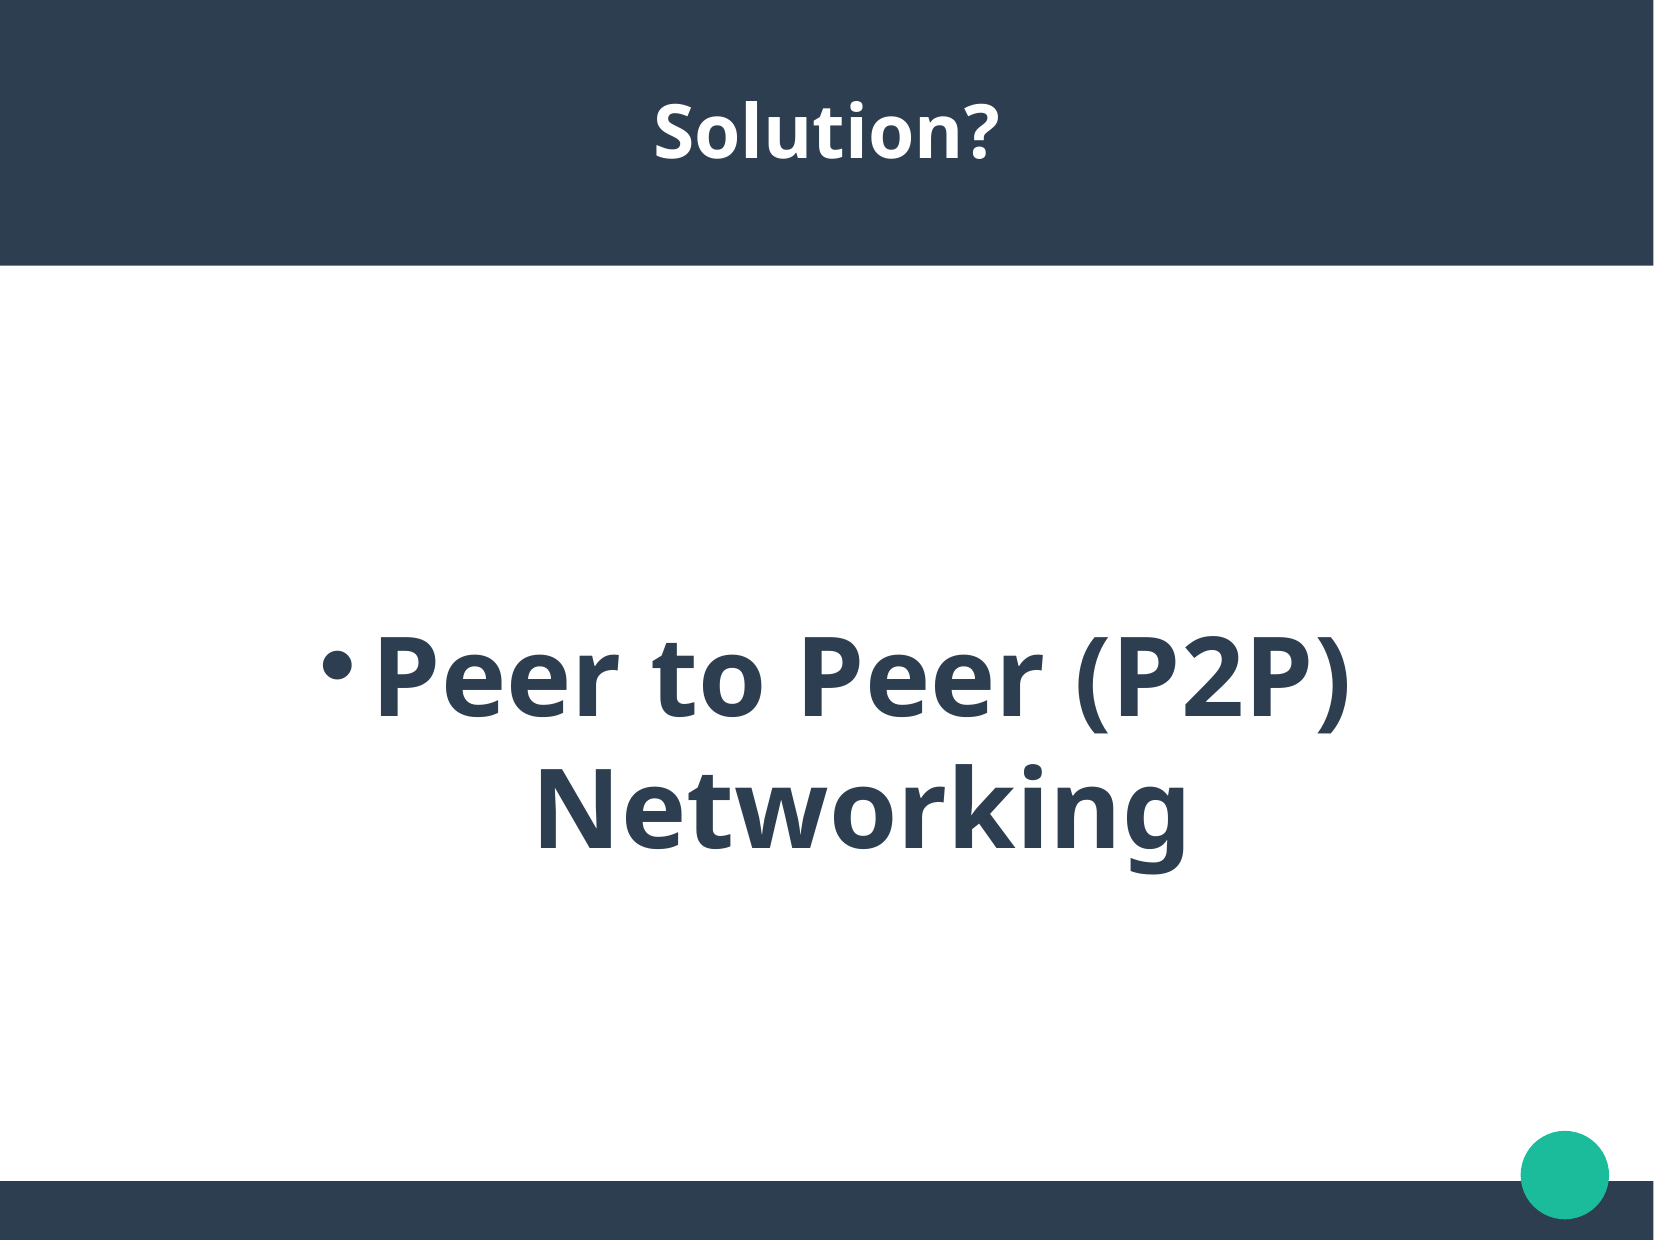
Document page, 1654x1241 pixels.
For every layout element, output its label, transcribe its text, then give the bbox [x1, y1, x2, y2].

text_box Peer to Peer (P2P) Networking [58, 324, 1595, 1152]
text_box Solution? [58, 49, 1595, 207]
